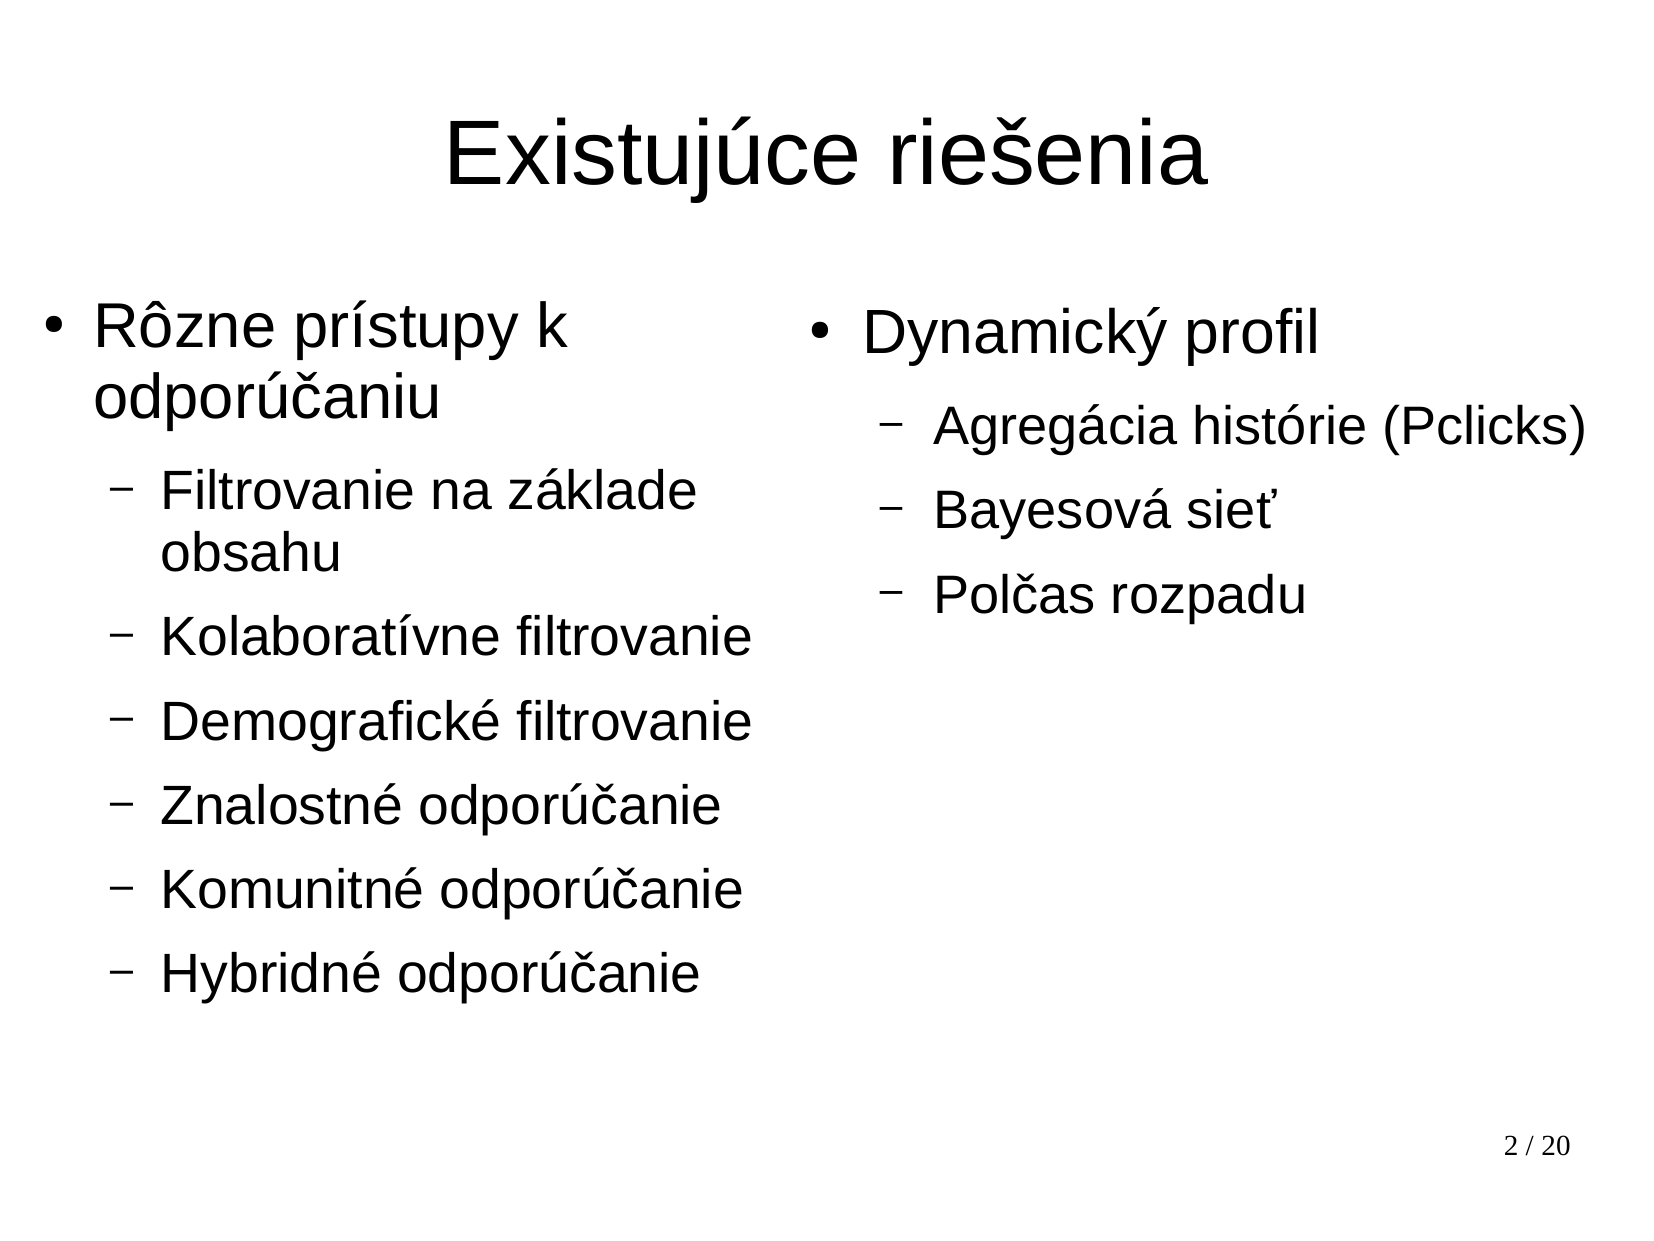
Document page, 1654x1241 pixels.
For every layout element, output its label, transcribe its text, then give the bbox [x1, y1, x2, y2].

title Existujúce riešenia [82, 49, 1571, 257]
list Dynamický profil Agregácia histórie (Pclicks) Bayesová sieť Polčas rozpadu [791, 296, 1595, 1016]
list Rôzne prístupy k odporúčaniu Filtrovanie na základe obsahu Kolaboratívne filtrovanie Demografické filtrovanie Znalostné odporúčanie Komunitné odporúčanie Hybridné odporúčanie [25, 290, 829, 1010]
